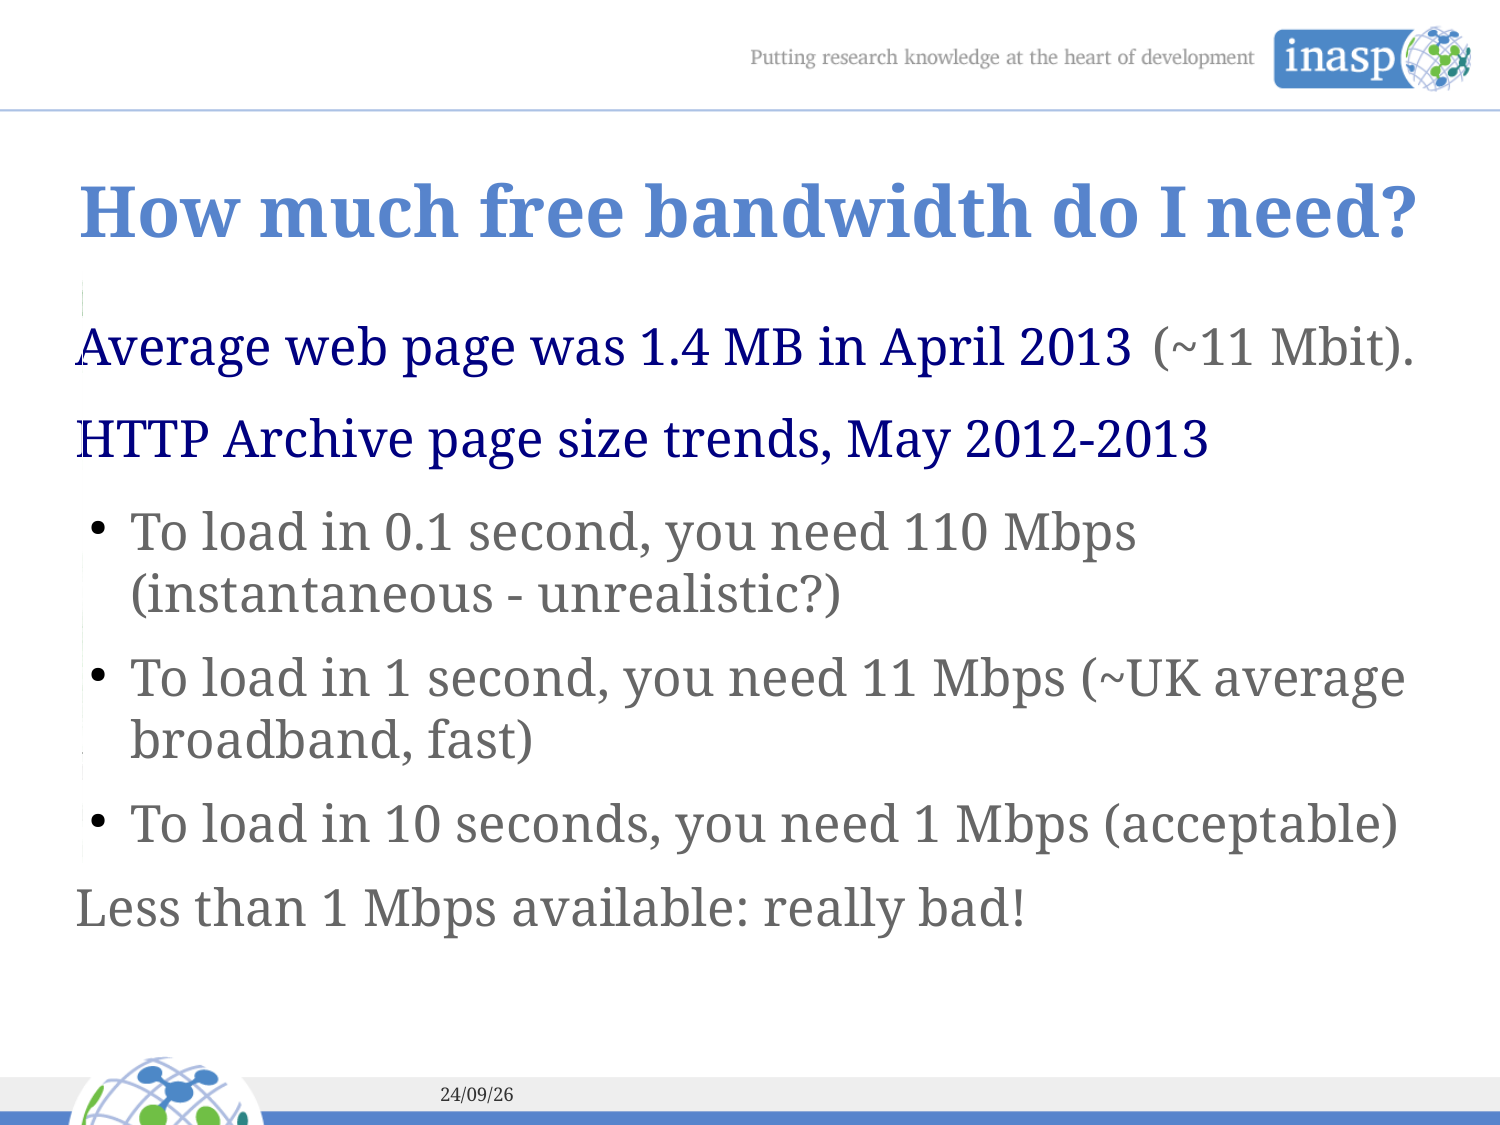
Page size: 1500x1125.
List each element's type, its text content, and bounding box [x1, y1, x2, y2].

list Average web page was 1.4 MB in April 2013 (~11 Mbit). HTTP Archive page size trends, May 2012-2013 To load in 0.1 second, you need 110 Mbps (instantaneous - unrealistic?) To load in 1 second, you need 11 Mbps (~UK average broadband, fast) To load in 10 seconds, you need 1 Mbps (acceptable) Less than 1 Mbps available: really bad! [75, 313, 1426, 967]
title How much free bandwidth do I need? [75, 129, 1426, 313]
picture [0, 0, 1500, 1125]
